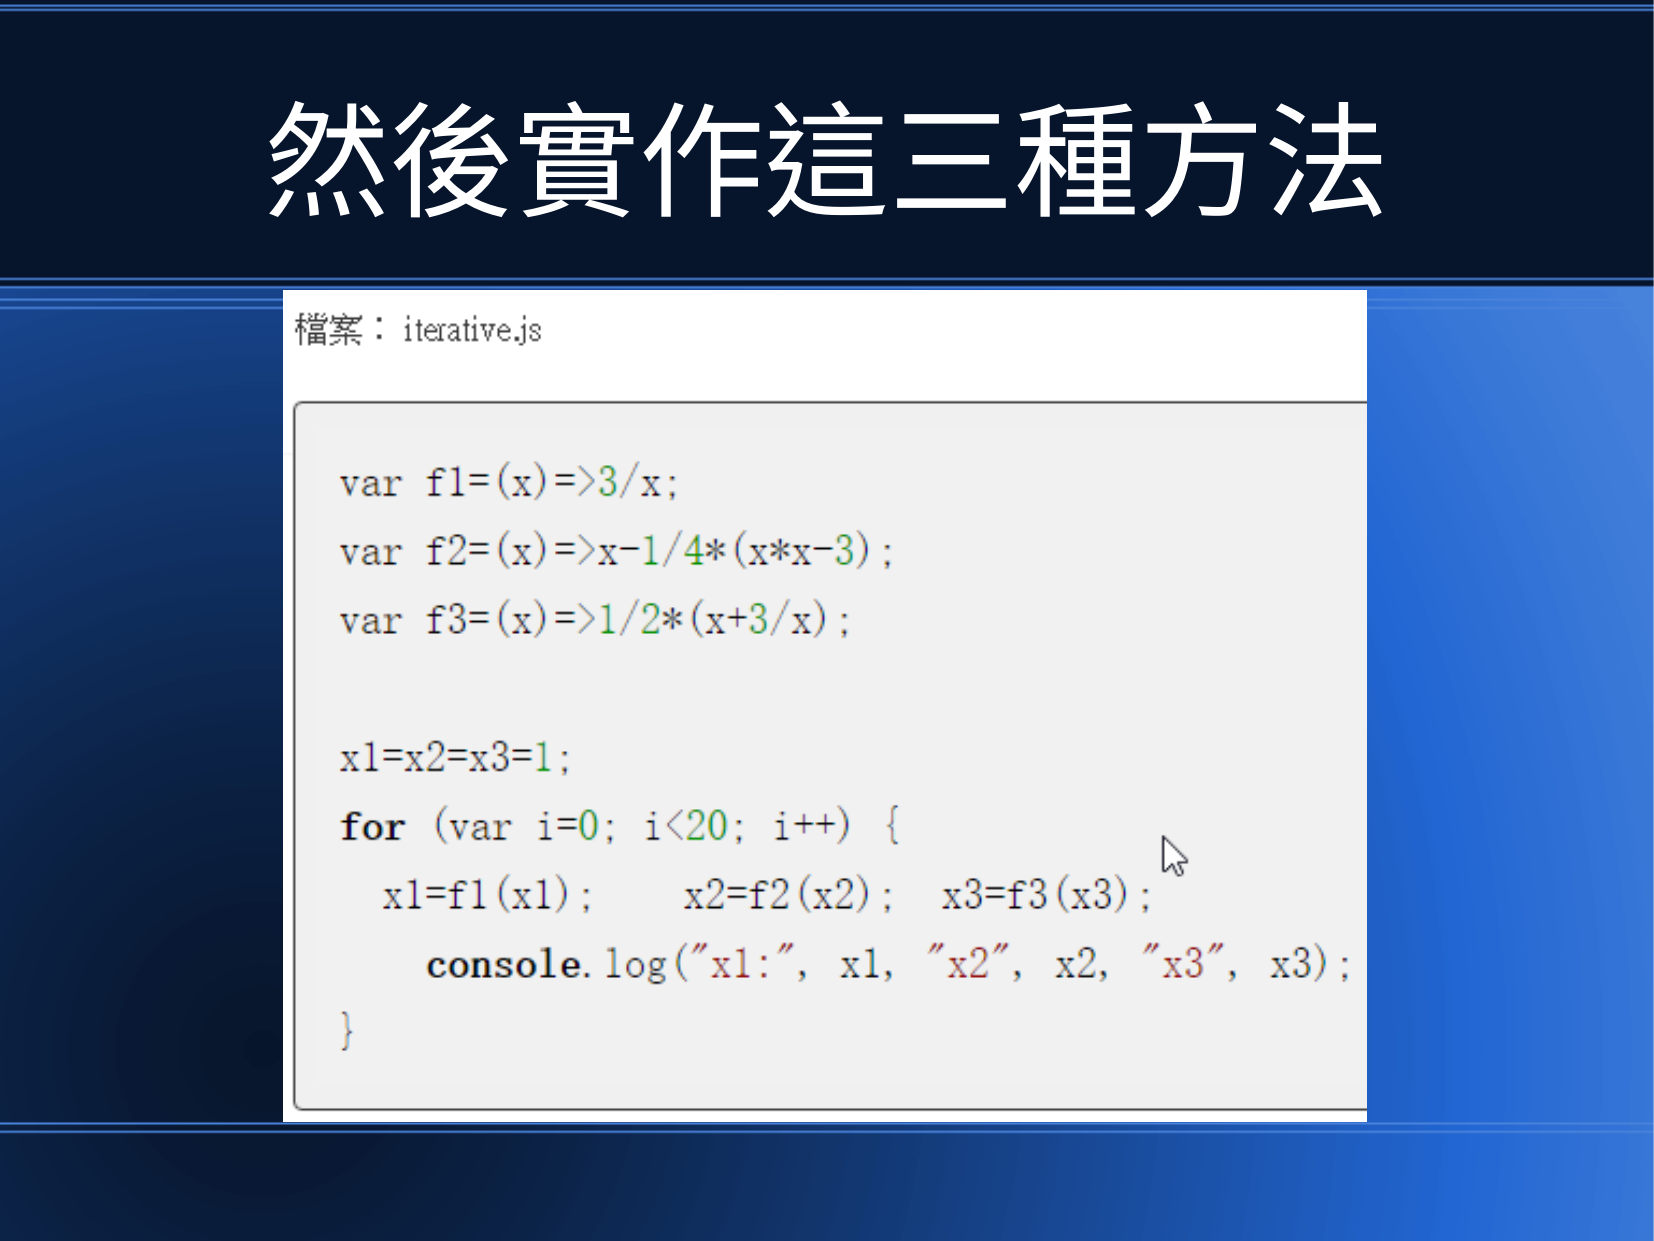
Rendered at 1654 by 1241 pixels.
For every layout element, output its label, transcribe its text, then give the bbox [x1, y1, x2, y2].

title 然後實作這三種方法 [82, 49, 1571, 257]
picture [0, 0, 1654, 1241]
